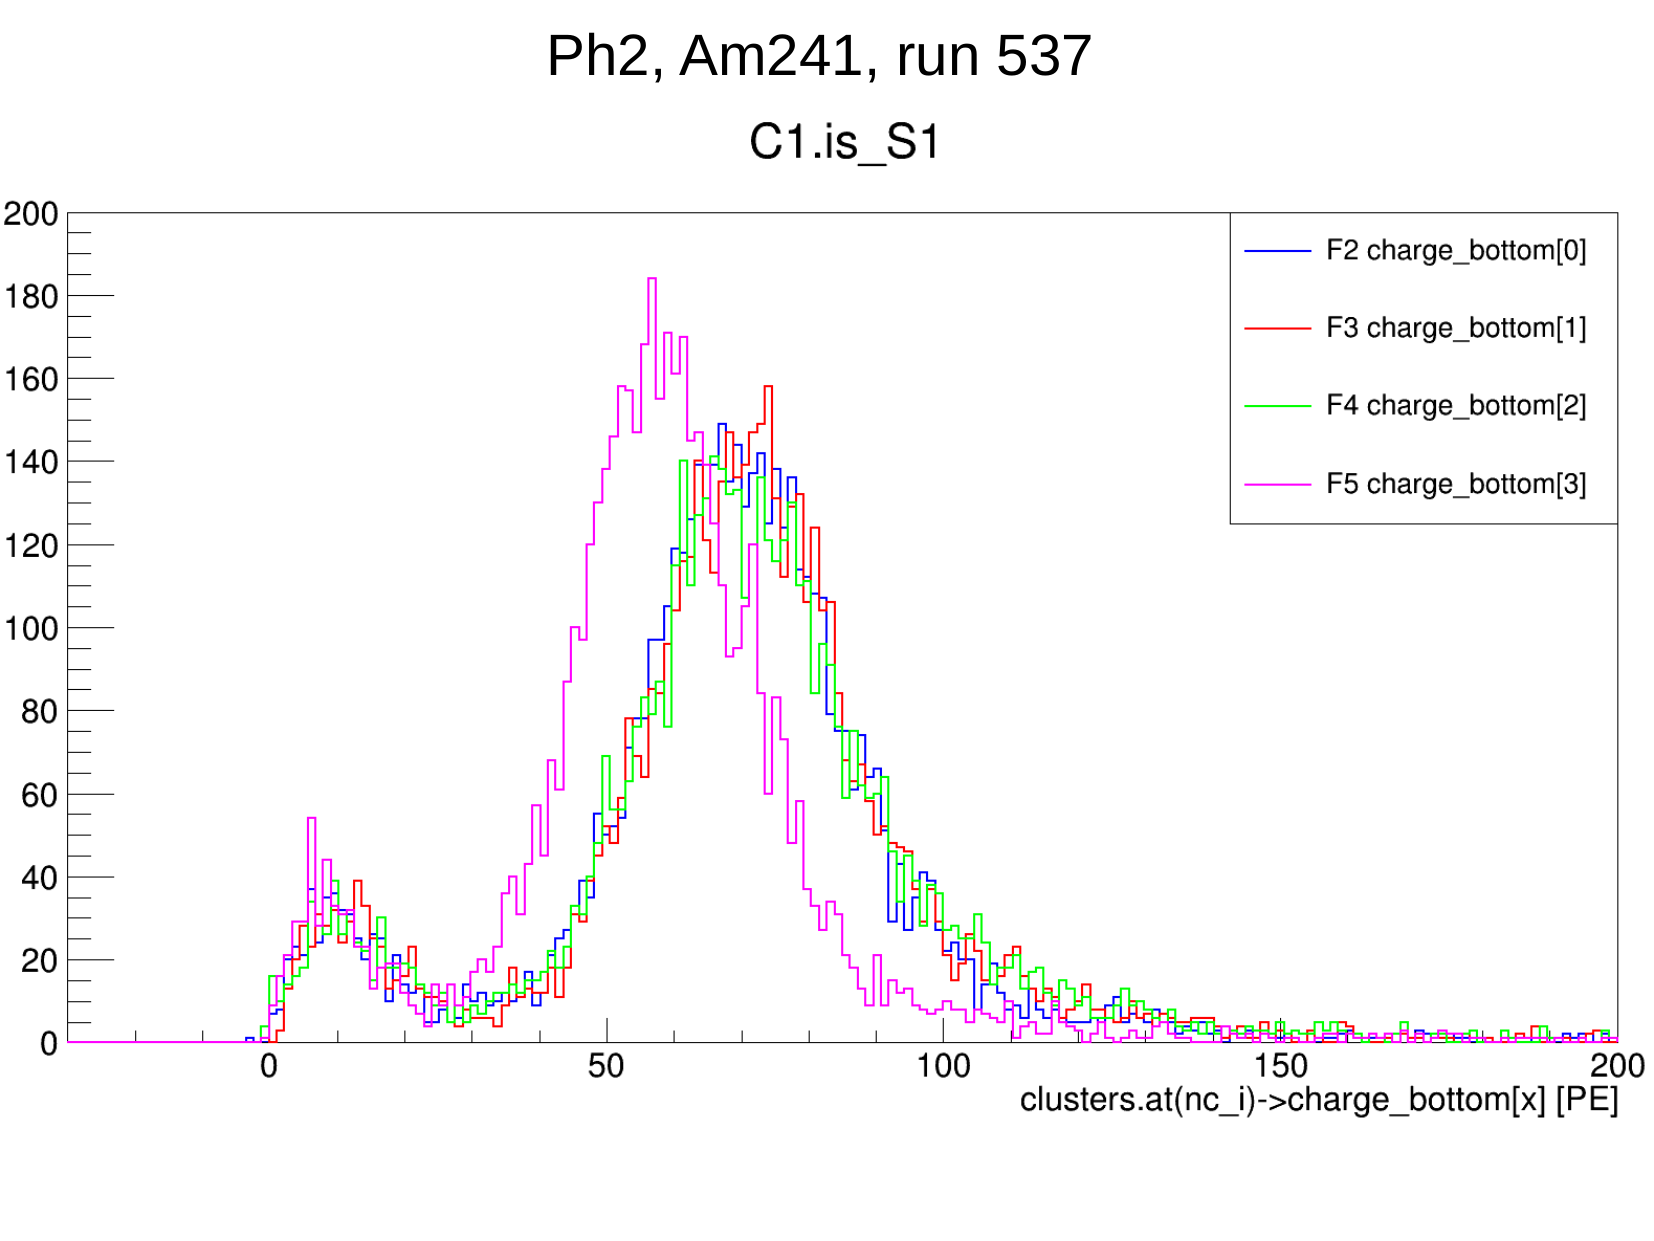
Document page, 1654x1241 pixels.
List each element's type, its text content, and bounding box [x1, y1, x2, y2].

picture [0, 119, 1654, 1128]
text_box Ph2, Am241, run 537 [480, 14, 1162, 119]
